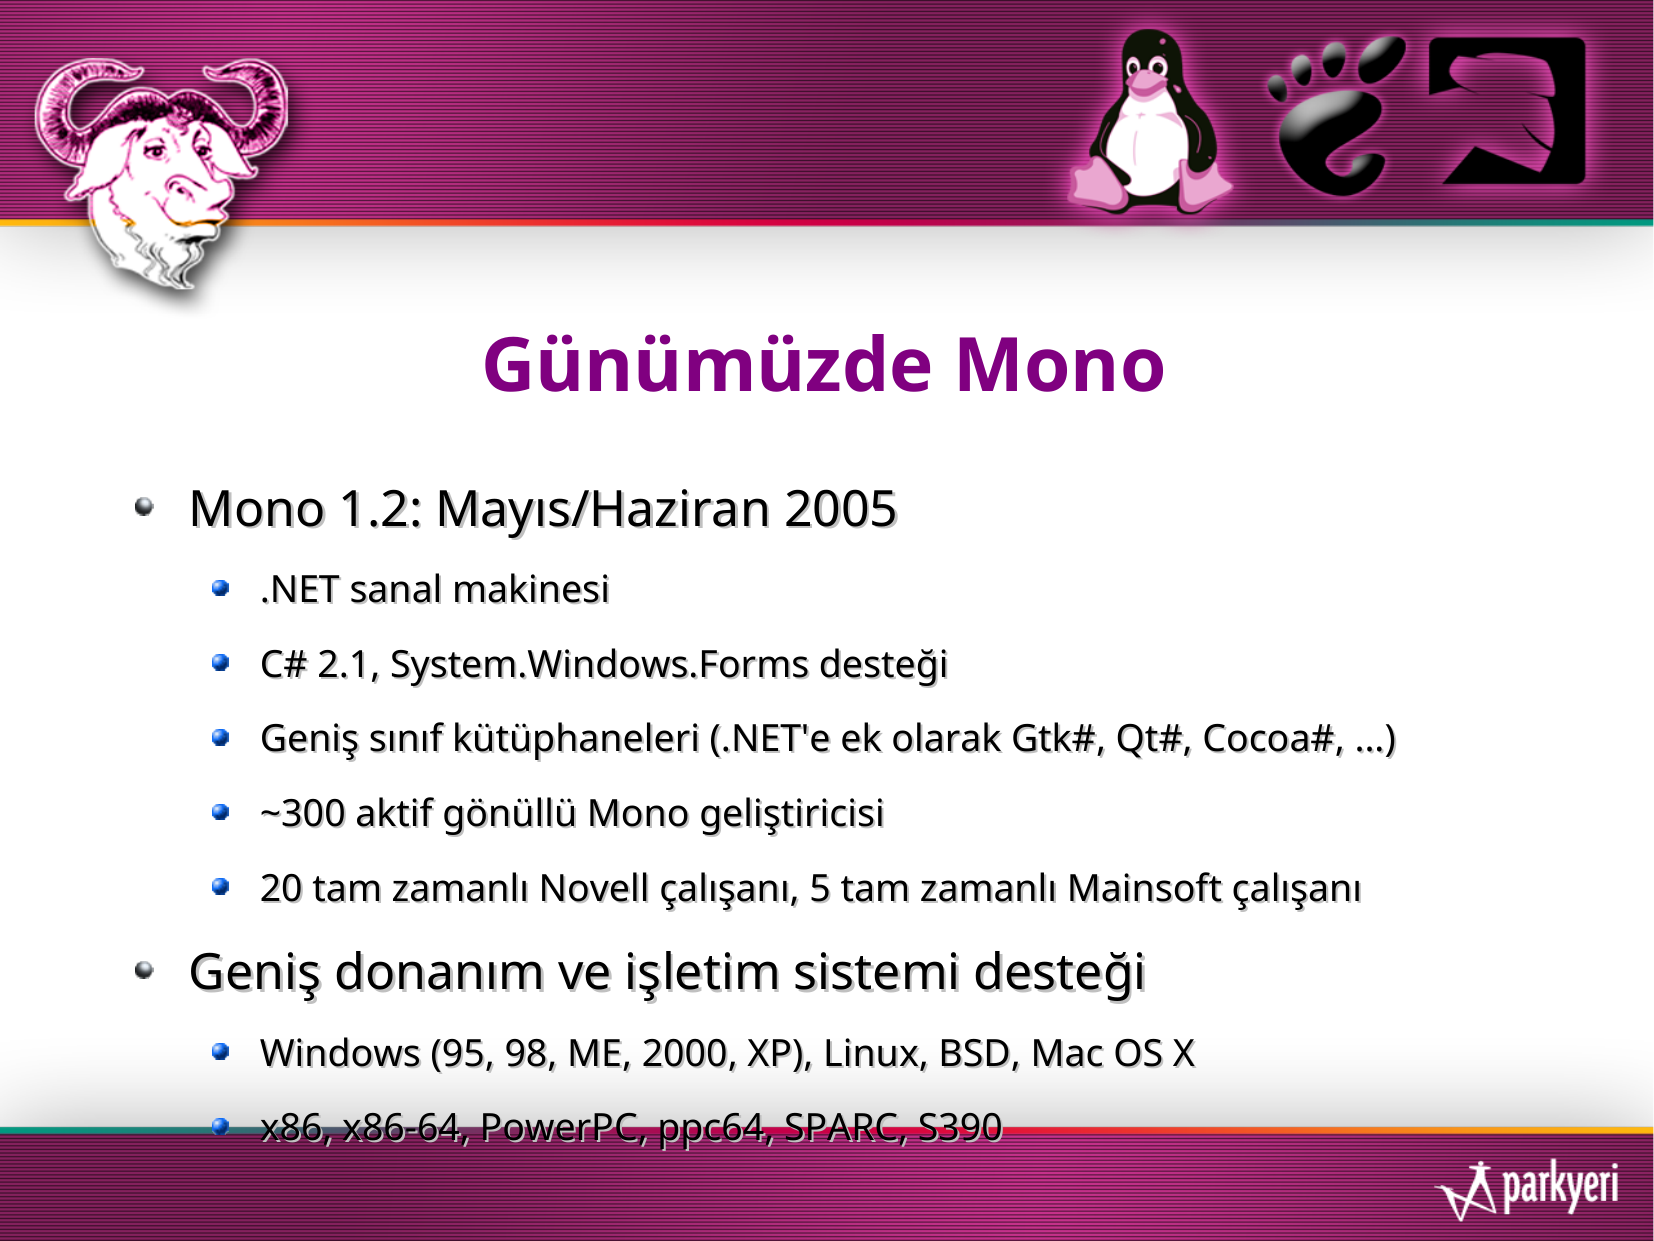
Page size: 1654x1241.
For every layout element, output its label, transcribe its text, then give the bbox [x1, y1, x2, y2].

picture [0, 0, 1654, 1241]
list Mono 1.2: Mayıs/Haziran 2005 .NET sanal makinesi C# 2.1, System.Windows.Forms desteği Geniş sınıf kütüphaneleri (.NET'e ek olarak Gtk#, Qt#, Cocoa#, ...) ~300 aktif gönüllü Mono geliştiricisi 20 tam zamanlı Novell çalışanı, 5 tam zamanlı Mainsoft çalışanı Geniş donanım ve işletim sistemi desteği Windows (95, 98, ME, 2000, XP), Linux, BSD, Mac OS X x86, x86-64, PowerPC, ppc64, SPARC, S390 [118, 472, 1531, 1103]
title Günümüzde Mono [118, 295, 1531, 429]
